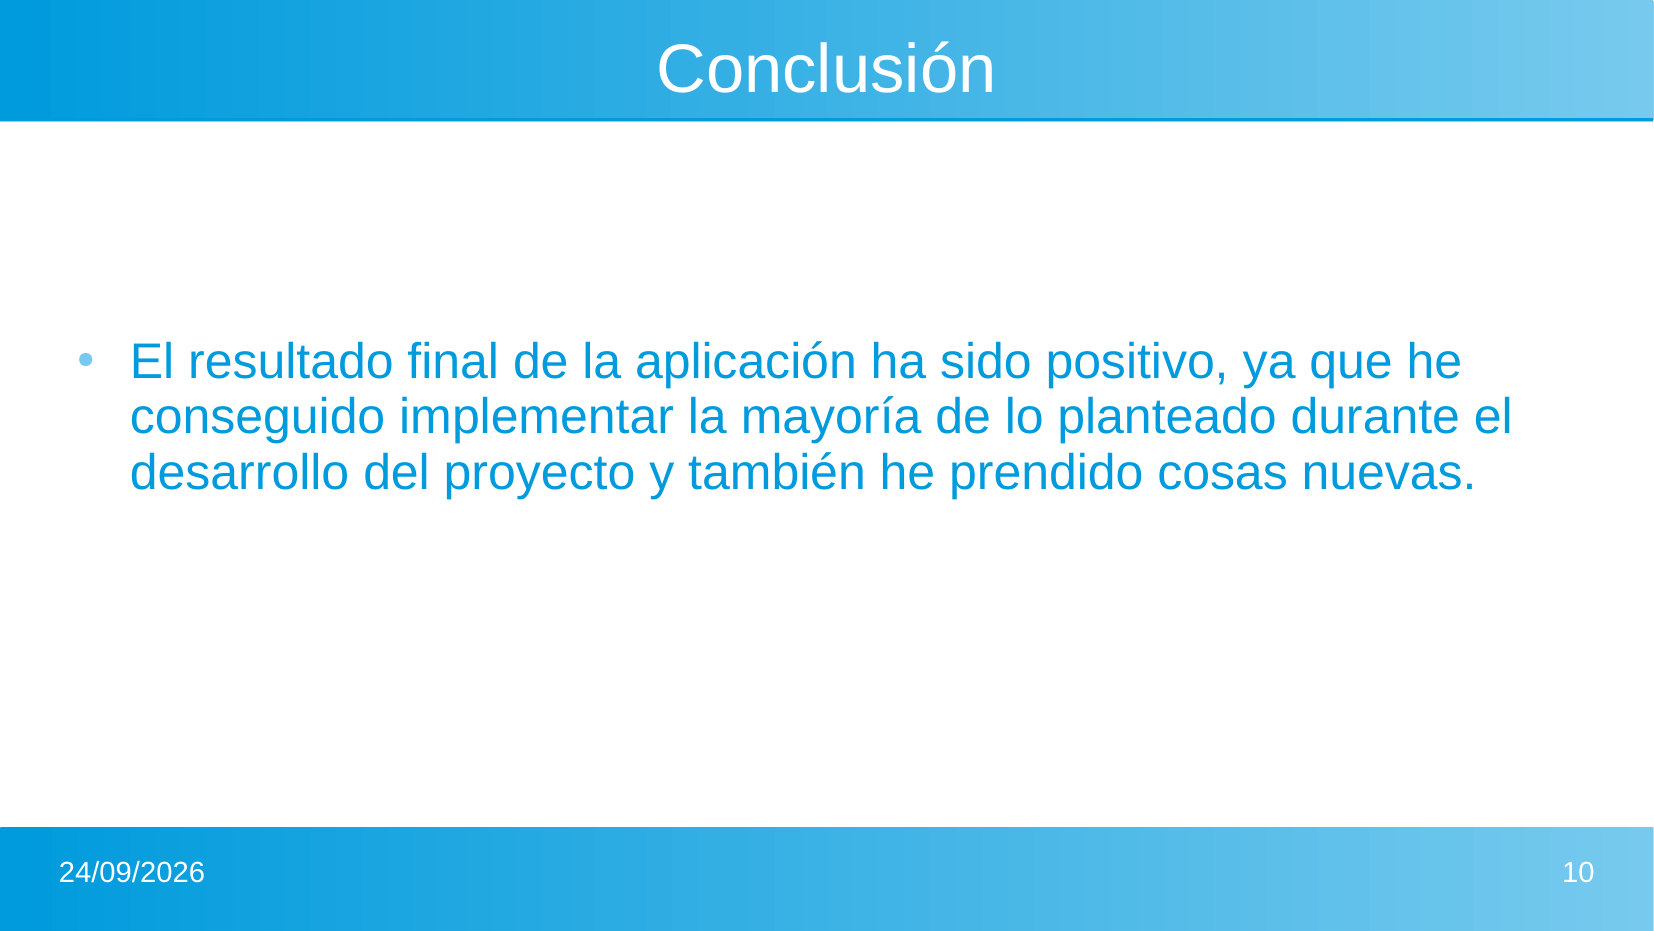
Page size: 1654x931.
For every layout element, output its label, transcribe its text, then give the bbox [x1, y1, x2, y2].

title Conclusión [59, 29, 1595, 108]
list El resultado final de la aplicación ha sido positivo, ya que he conseguido implementar la mayoría de lo planteado durante el desarrollo del proyecto y también he prendido cosas nuevas. [59, 177, 1595, 768]
